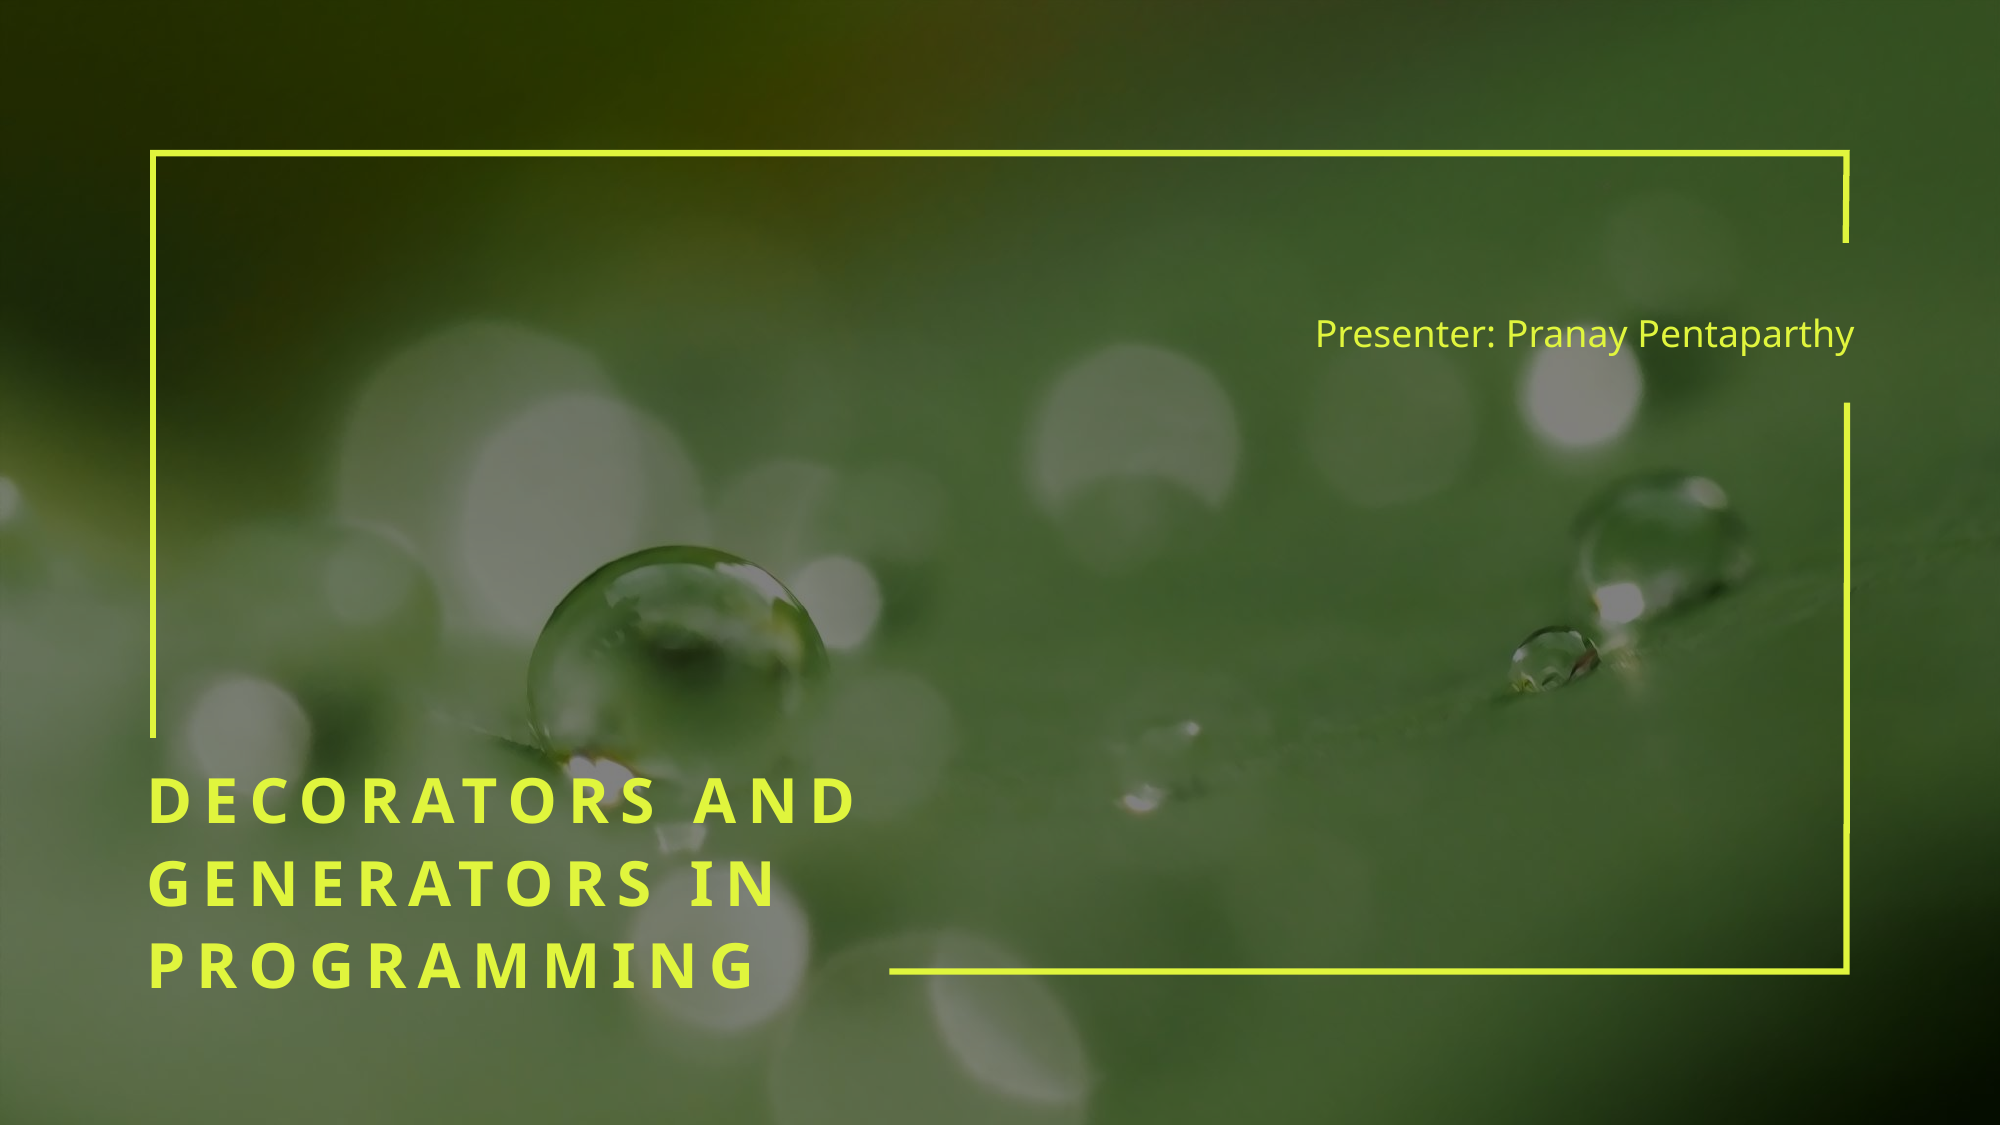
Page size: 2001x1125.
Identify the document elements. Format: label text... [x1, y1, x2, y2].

title Decorators and Generators in Programming [130, 739, 906, 1009]
subtitle Presenter: Pranay Pentaparthy [1195, 254, 1870, 403]
picture [0, 0, 2000, 1125]
